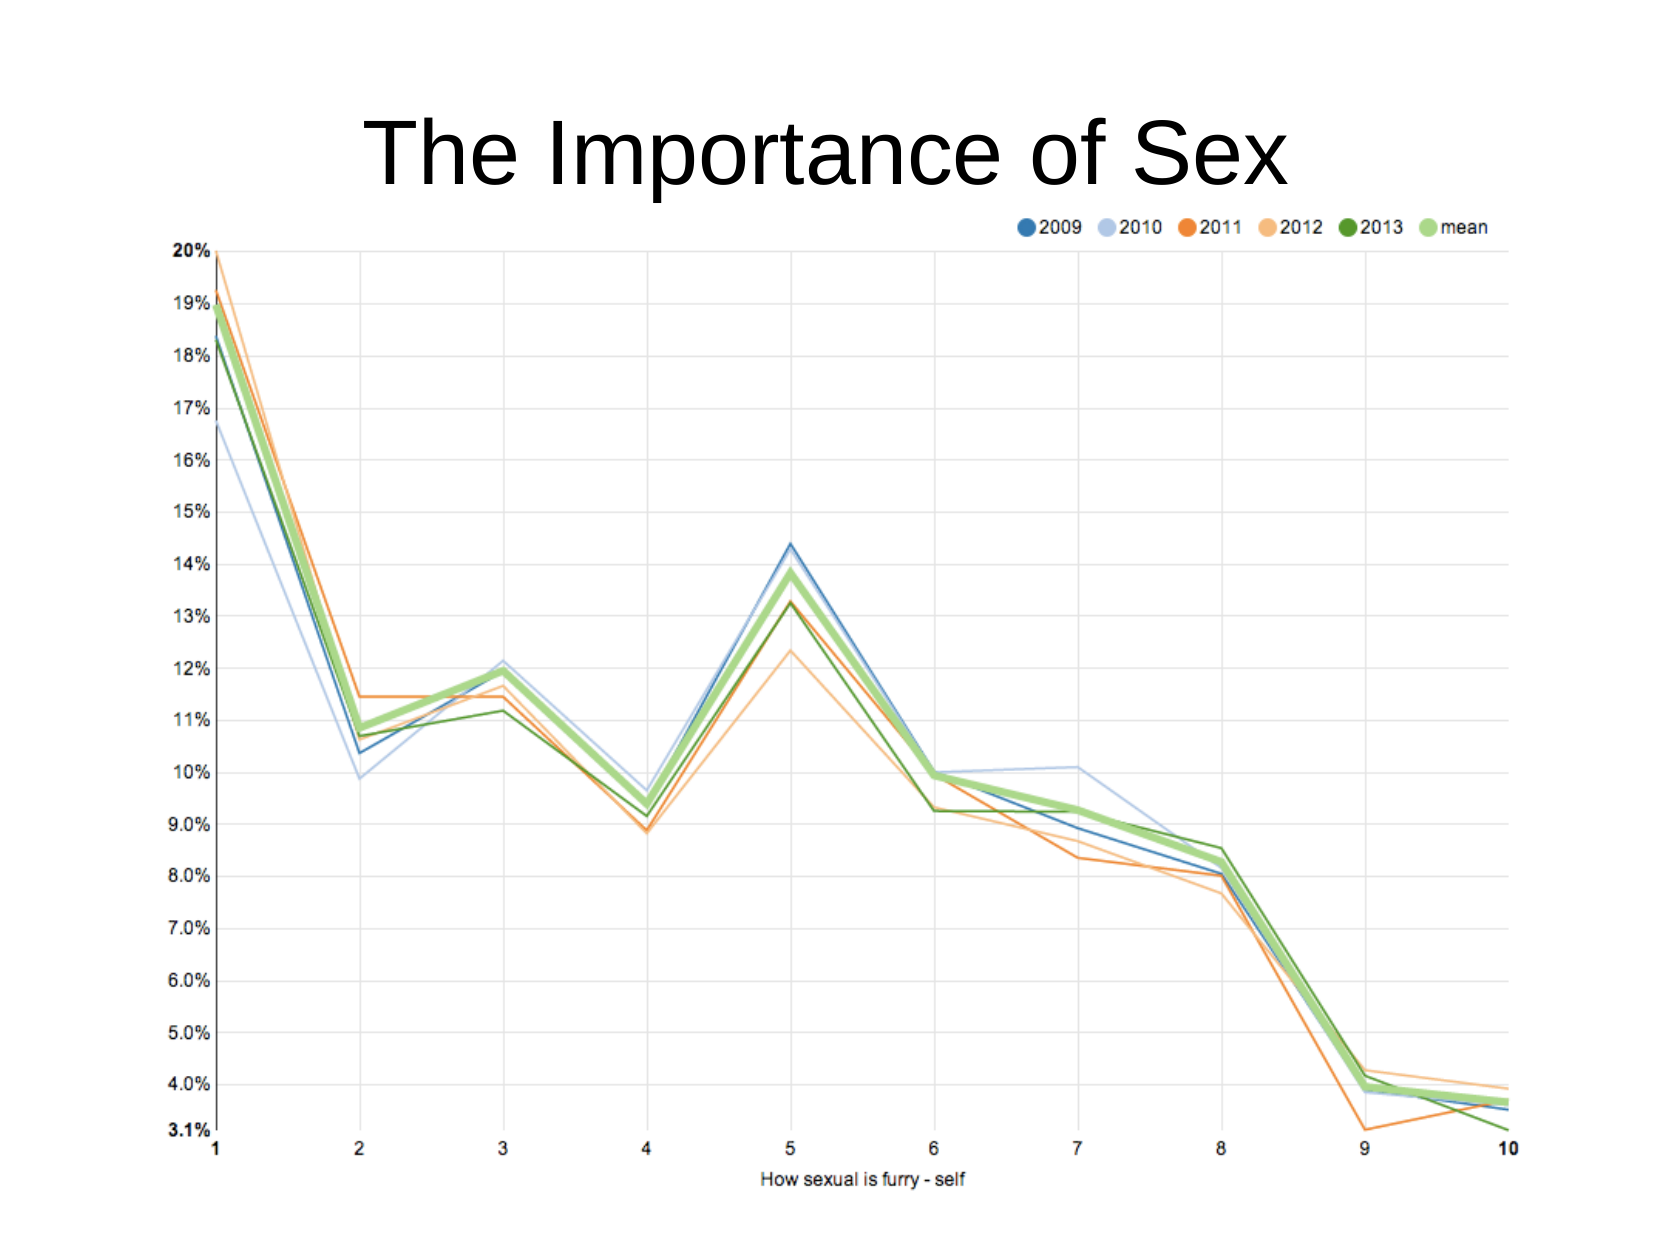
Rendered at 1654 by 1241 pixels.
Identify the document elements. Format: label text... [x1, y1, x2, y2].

picture [125, 217, 1546, 1201]
title The Importance of Sex [82, 49, 1571, 257]
